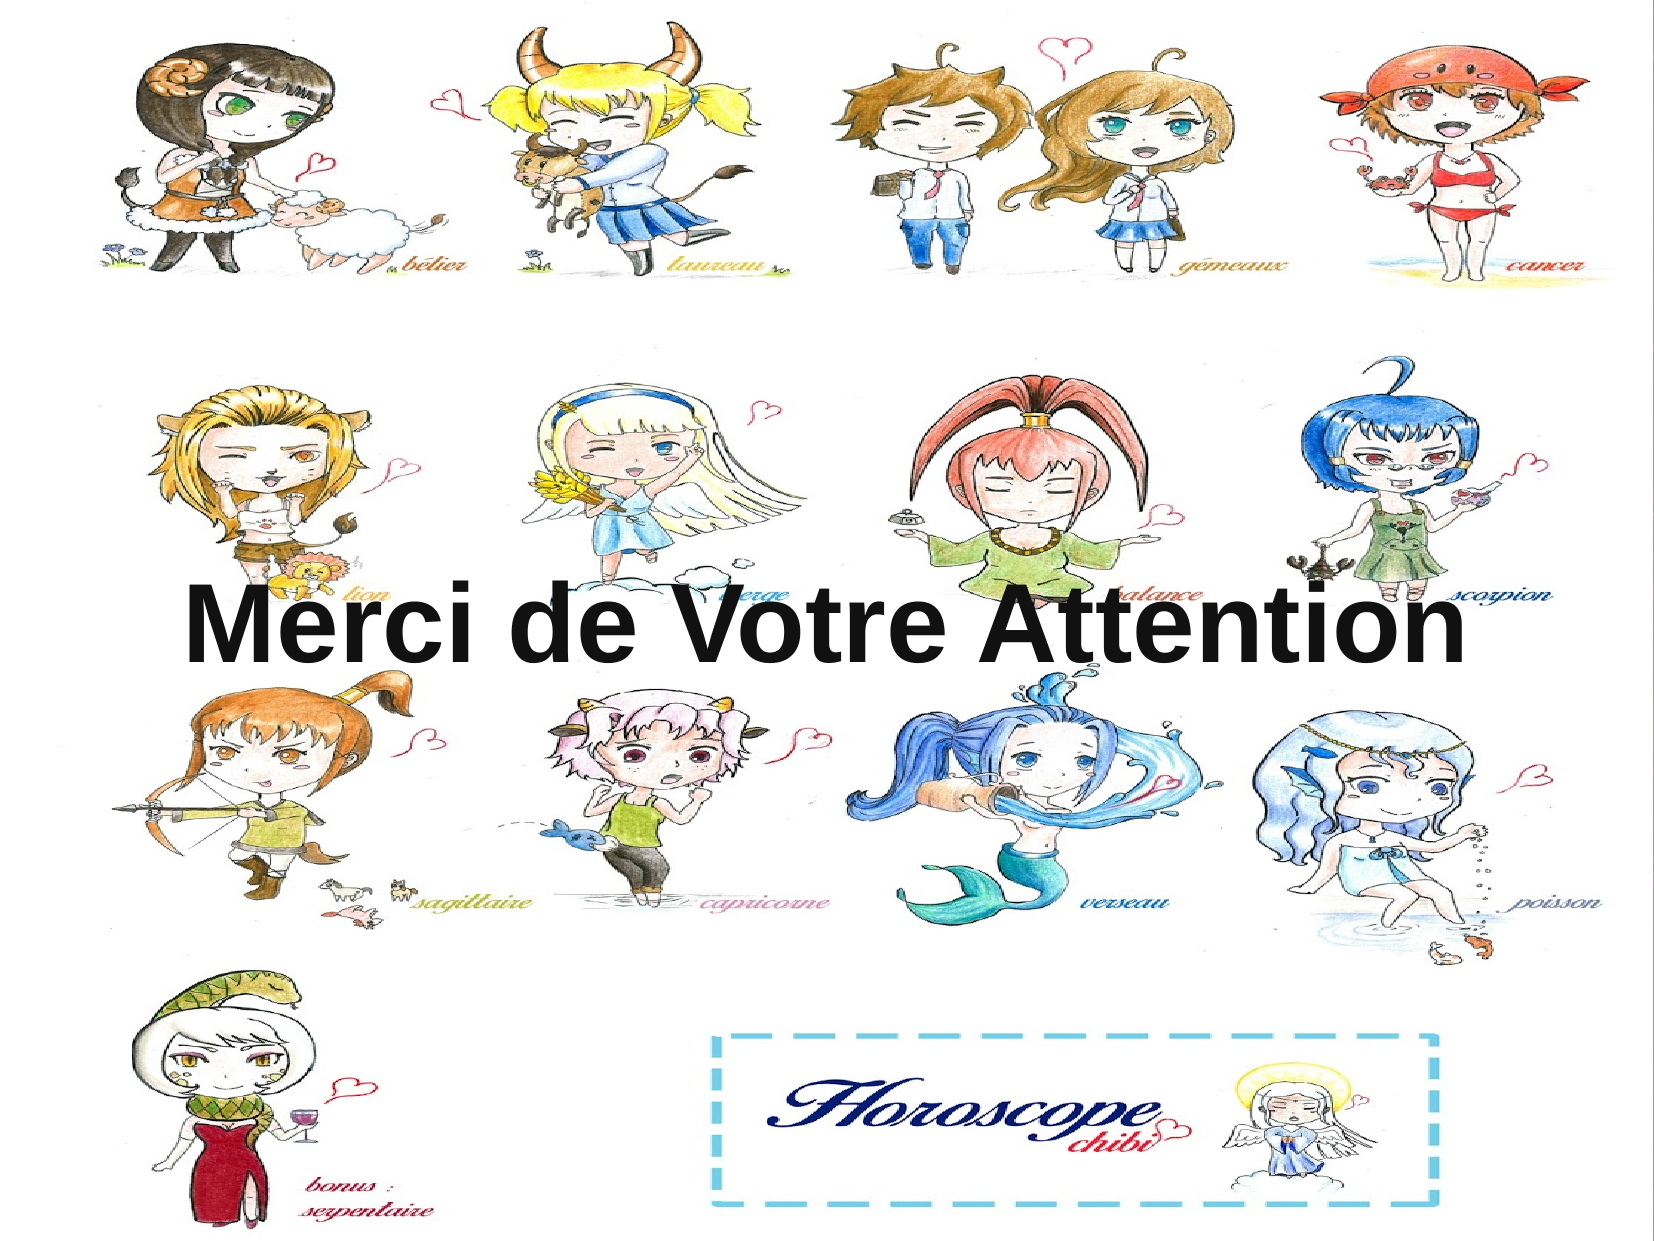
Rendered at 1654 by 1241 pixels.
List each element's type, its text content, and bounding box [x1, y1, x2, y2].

picture [0, 0, 1654, 1241]
text_box Merci de Votre Attention [82, 143, 1571, 1104]
